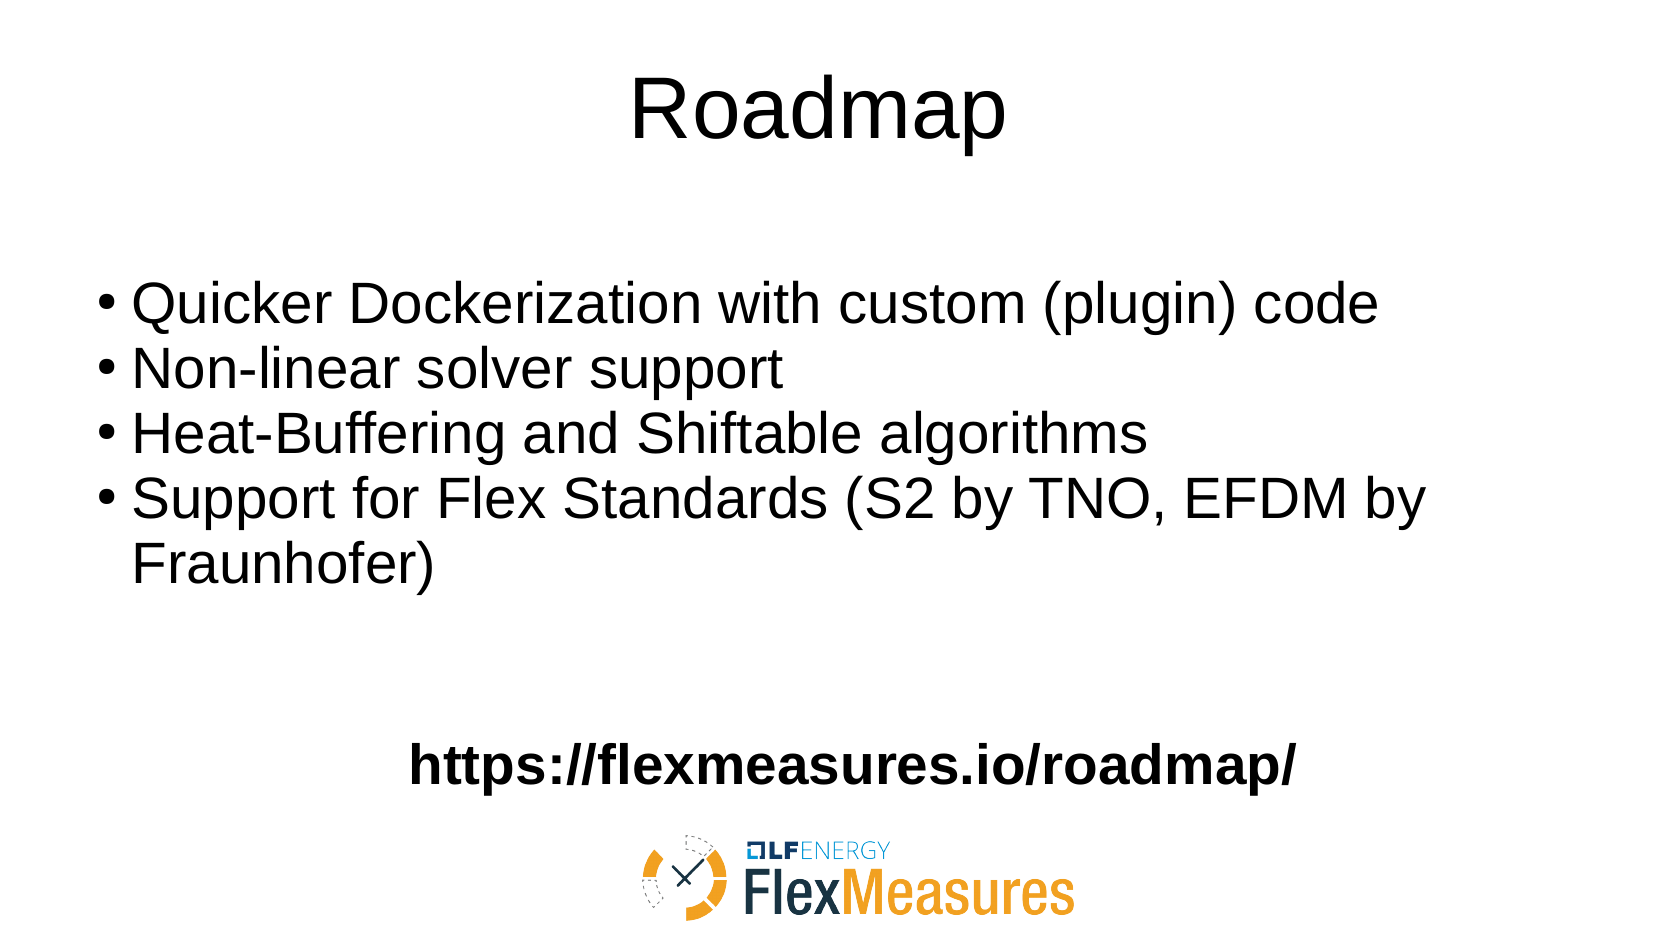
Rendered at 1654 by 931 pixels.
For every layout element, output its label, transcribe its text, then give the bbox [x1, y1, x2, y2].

title Roadmap [75, 30, 1564, 186]
list https://flexmeasures.io/roadmap/ [337, 733, 1388, 901]
text_box Quicker Dockerization with custom (plugin) code Non-linear solver support Heat-Buffering and Shiftable algorithms Support for Flex Standards (S2 by TNO, EFDM by Fraunhofer) [81, 263, 1545, 679]
picture [642, 901, 1074, 921]
